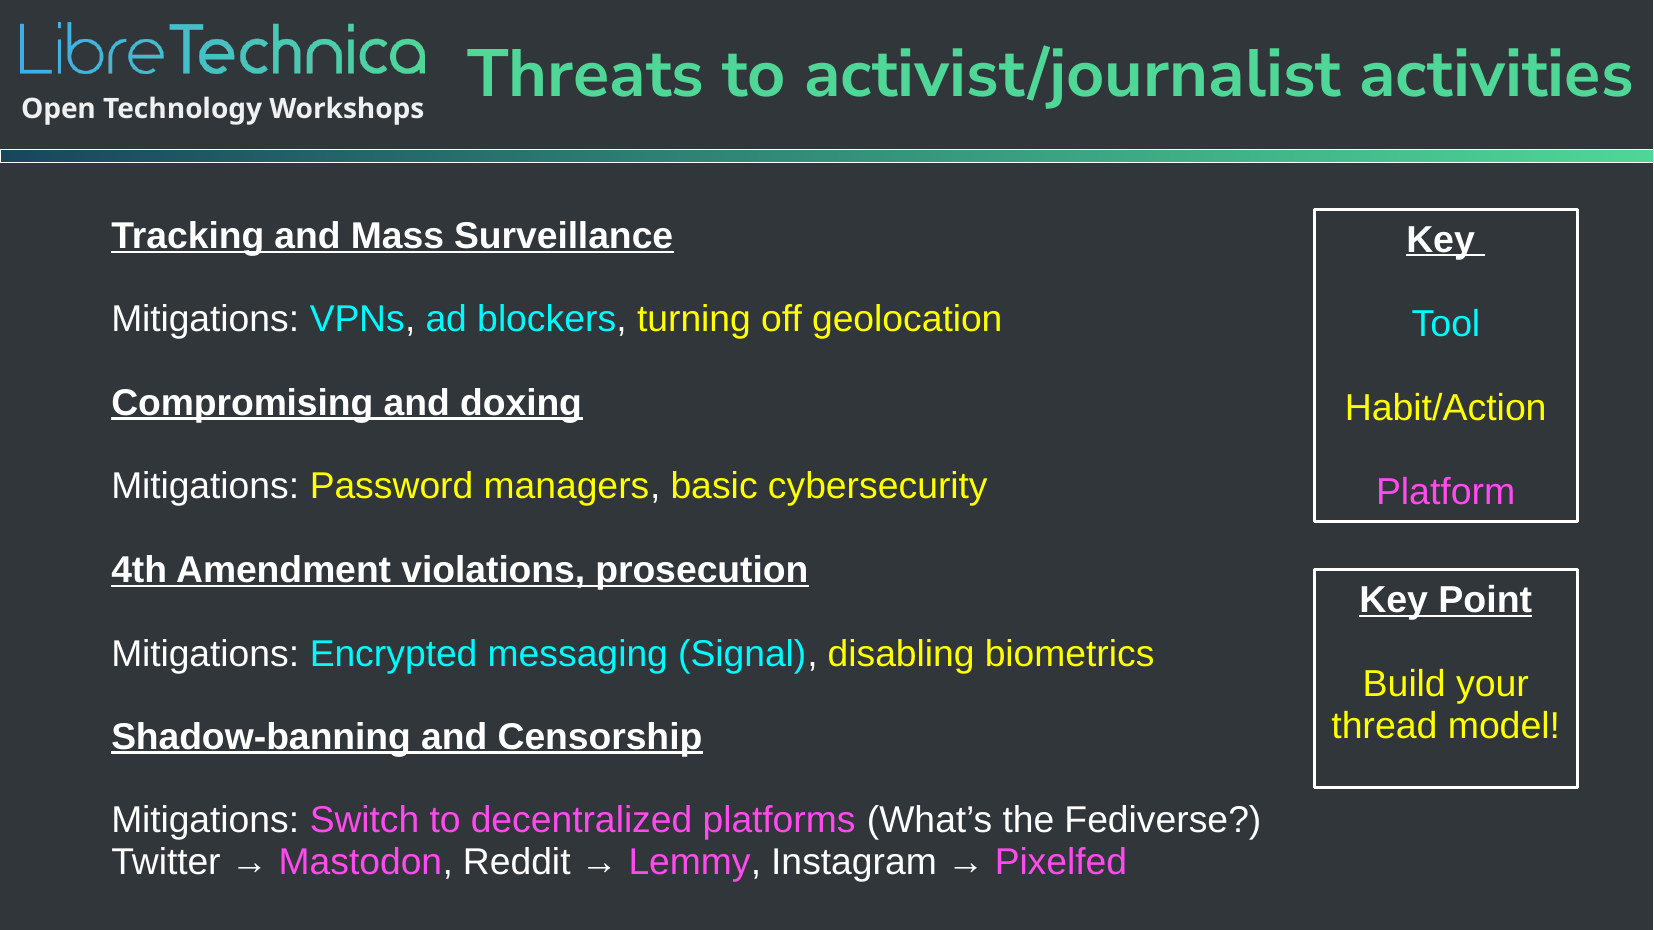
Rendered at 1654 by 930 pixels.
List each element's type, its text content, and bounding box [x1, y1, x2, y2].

title Open Technology Workshops [0, 72, 448, 142]
text_box Key Point Build your thread model! [1314, 569, 1578, 788]
text_box Threats to activist/journalist activities [449, 0, 1653, 161]
text_box [0, 149, 1653, 163]
text_box Key Tool Habit/Action Platform [1314, 209, 1578, 522]
picture [20, 22, 425, 72]
text_box Tracking and Mass Surveillance Mitigations: VPNs, ad blockers, turning off geolocation Compromising and doxing Mitigations: Password managers, basic cybersecurity 4th Amendment violations, prosecution Mitigations: Encrypted messaging (Signal), disabling biometrics Shadow-banning and Censorship Mitigations: Switch to decentralized platforms (What’s the Fediverse?) Twitter → Mastodon, Reddit → Lemmy, Instagram → Pixelfed [96, 207, 1297, 930]
